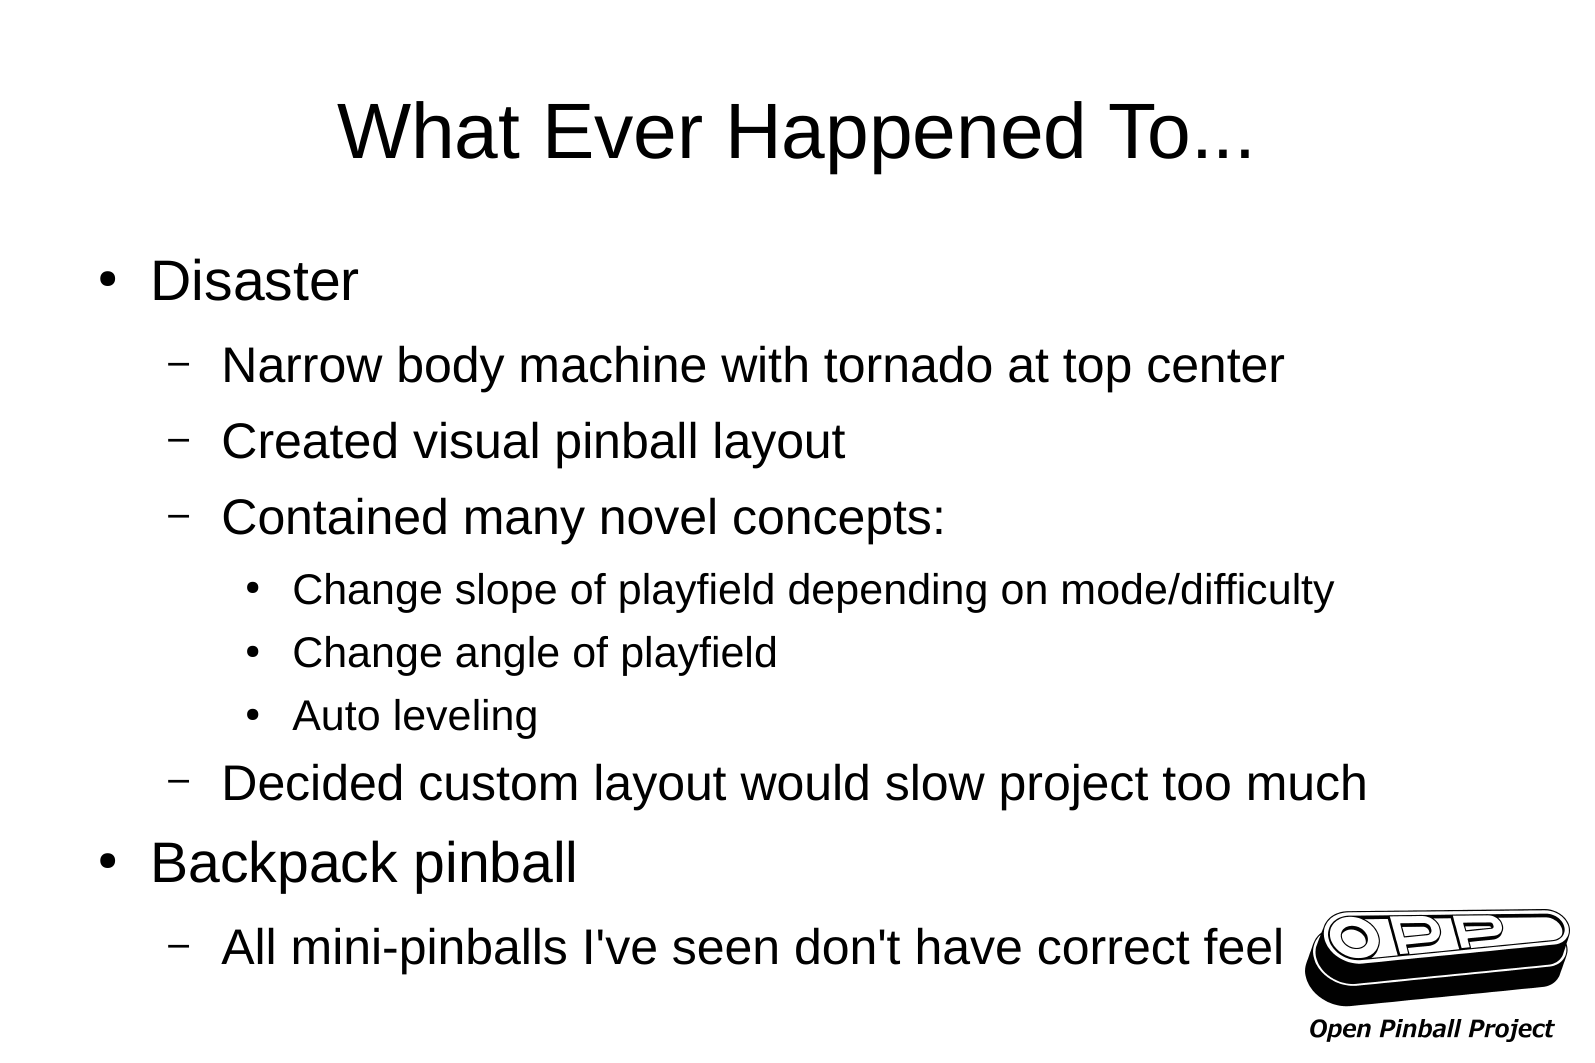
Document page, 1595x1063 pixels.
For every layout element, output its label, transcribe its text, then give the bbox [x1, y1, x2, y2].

picture [1305, 909, 1570, 1042]
title What Ever Happened To... [79, 42, 1515, 220]
list Disaster Narrow body machine with tornado at top center Created visual pinball layout Contained many novel concepts: Change slope of playfield depending on mode/difficulty Change angle of playfield Auto leveling Decided custom layout would slow project too much Backpack pinball All mini-pinballs I've seen don't have correct feel [79, 248, 1515, 975]
